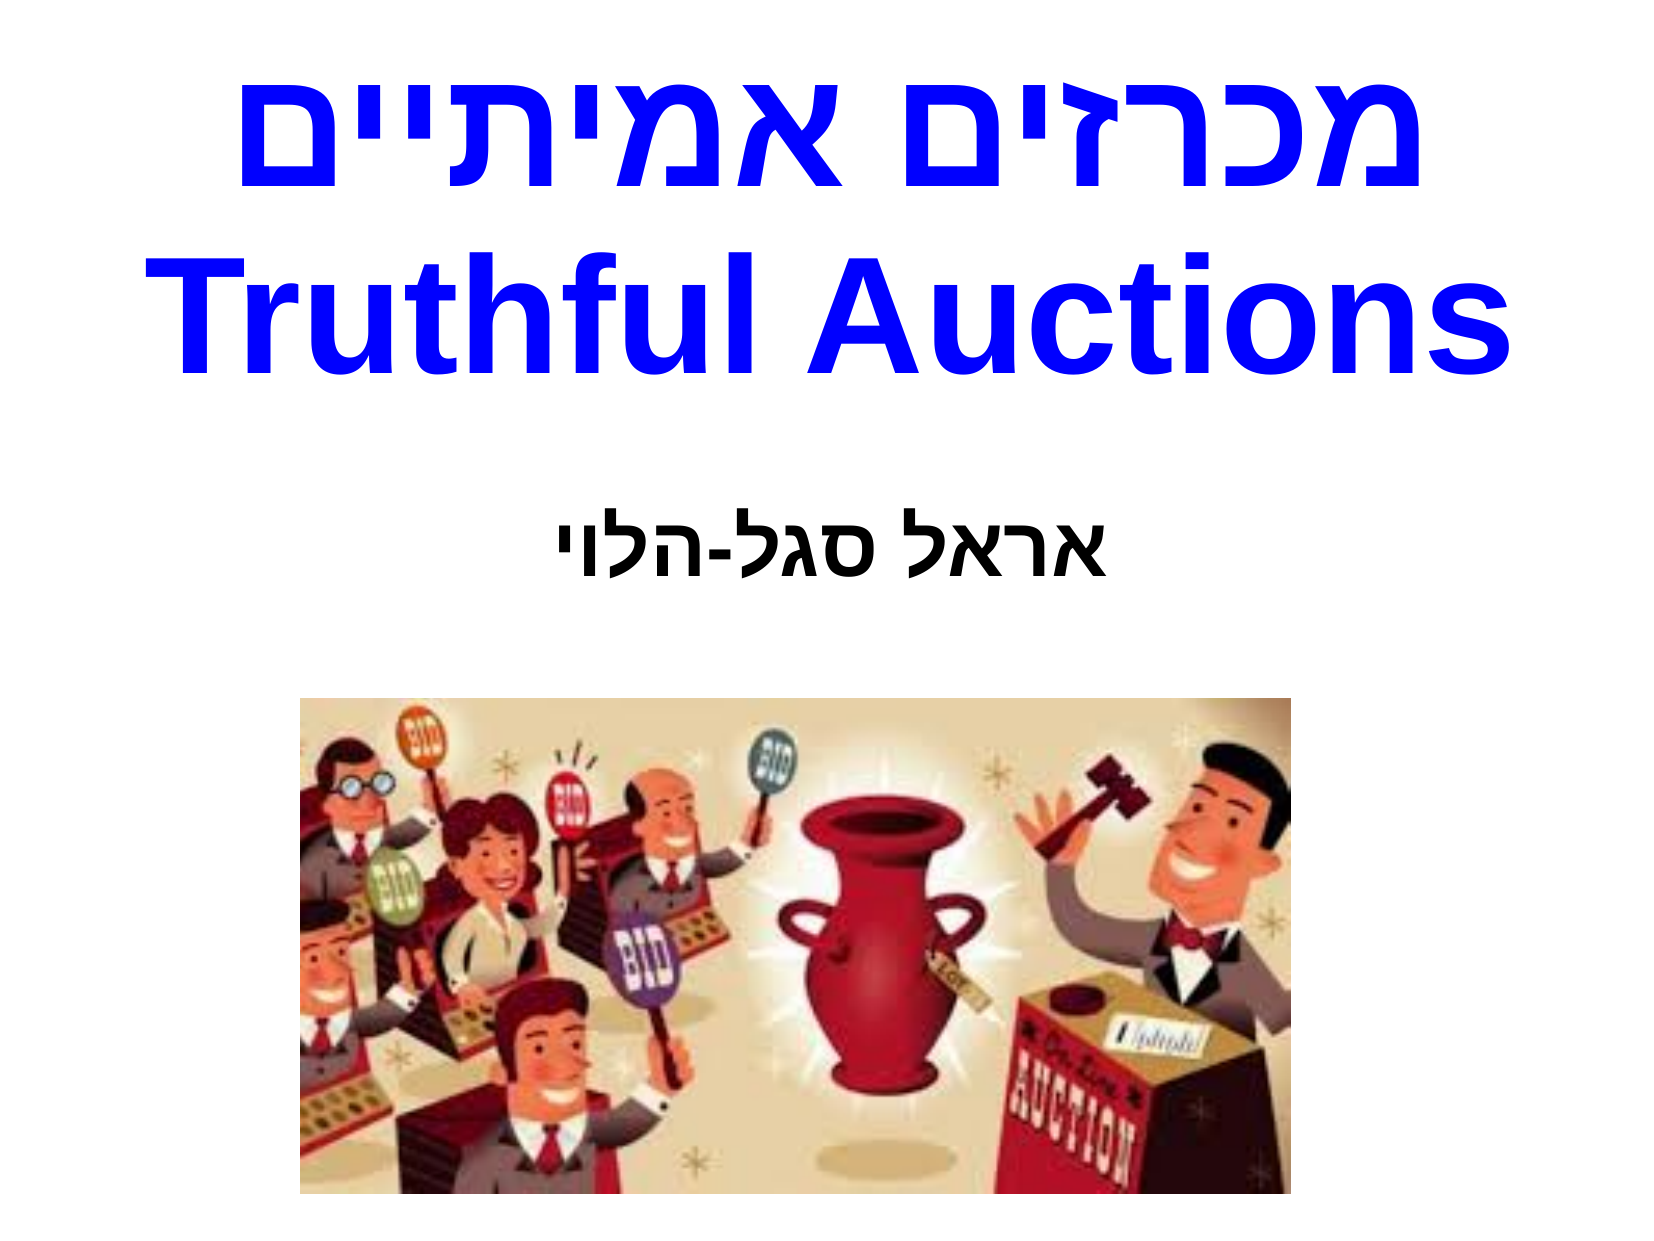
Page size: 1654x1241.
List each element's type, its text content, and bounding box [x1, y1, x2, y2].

title מכרזים אמיתיים Truthful Auctions אראל סגל-הלוי [86, 35, 1576, 595]
picture [300, 698, 1291, 1194]
